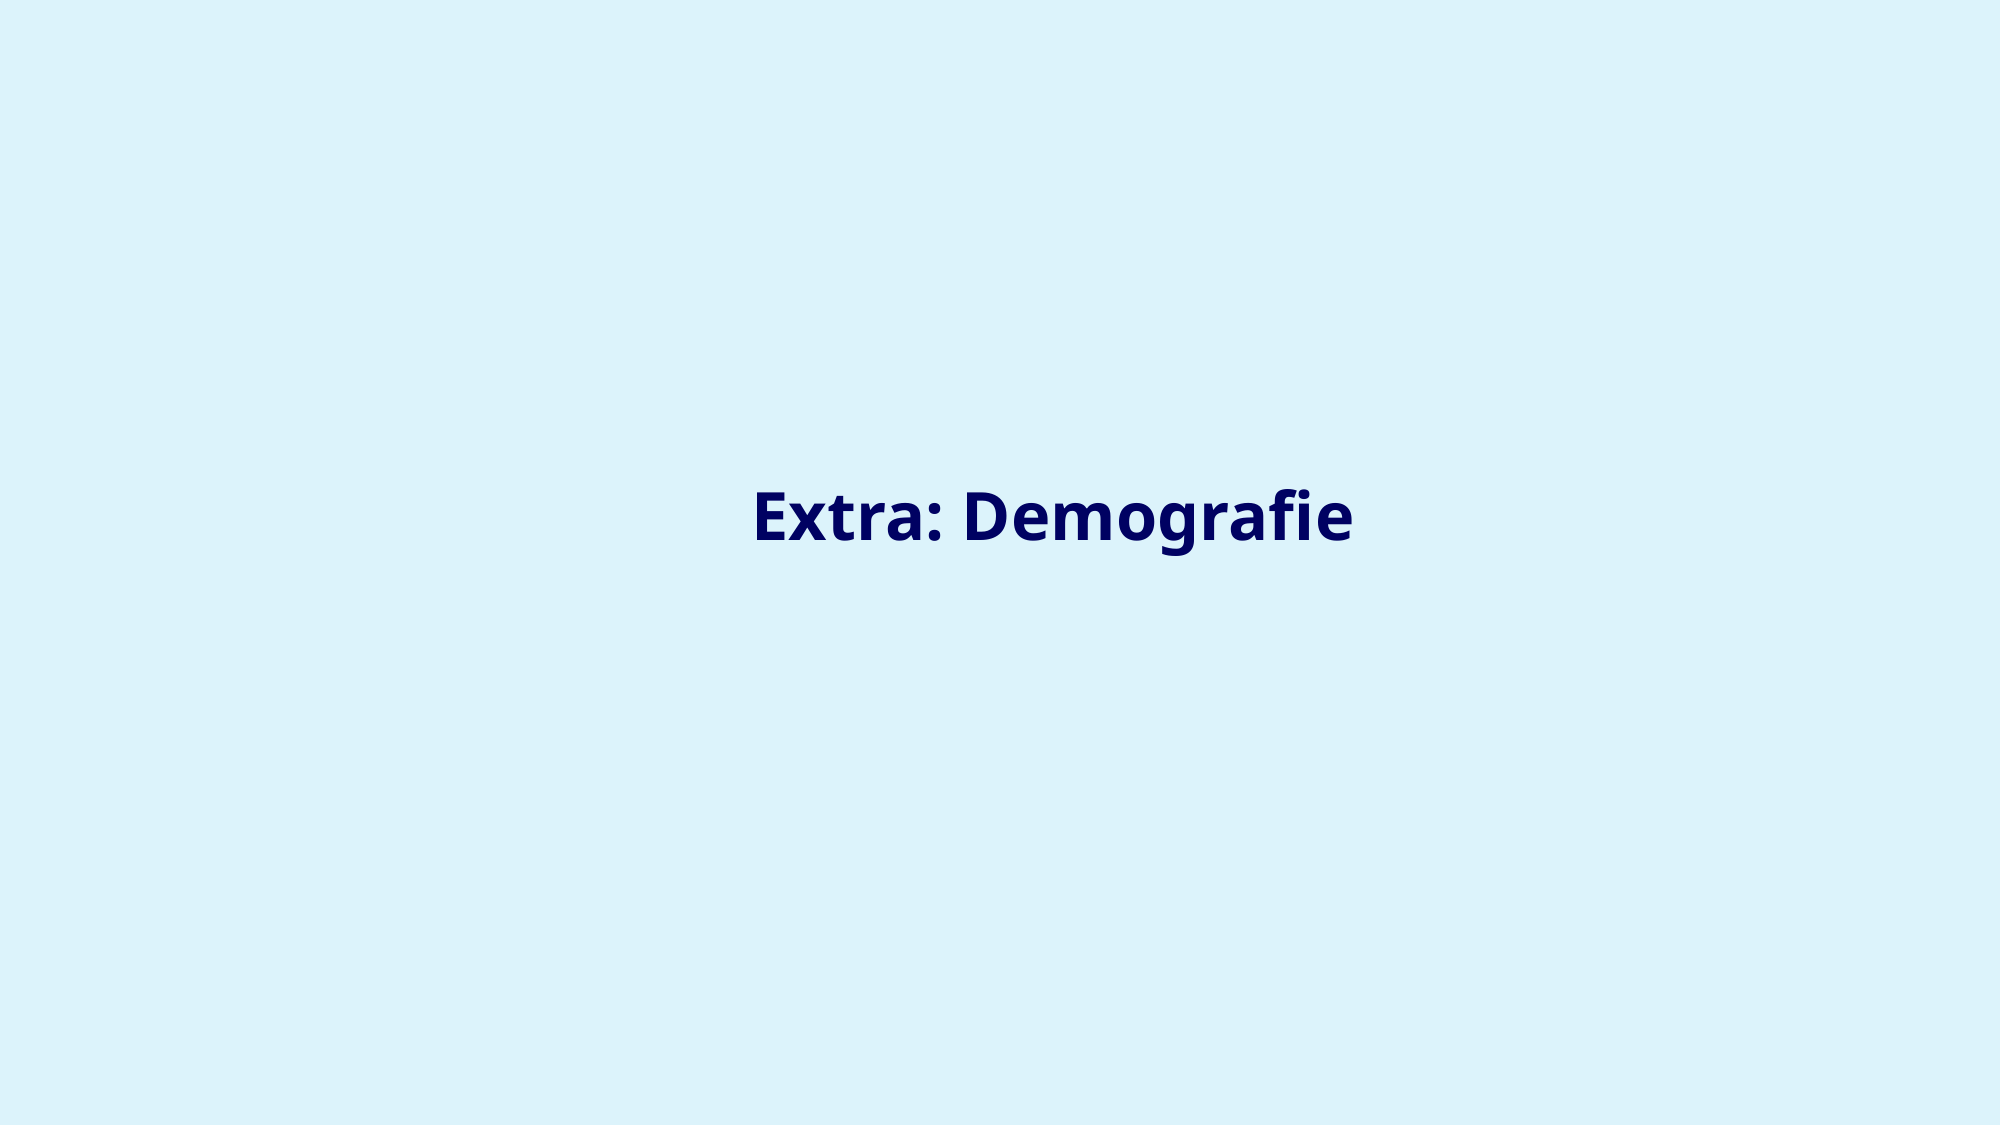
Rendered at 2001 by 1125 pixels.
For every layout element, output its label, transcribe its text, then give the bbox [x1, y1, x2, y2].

text_box Extra: Demografie [429, 466, 1677, 563]
